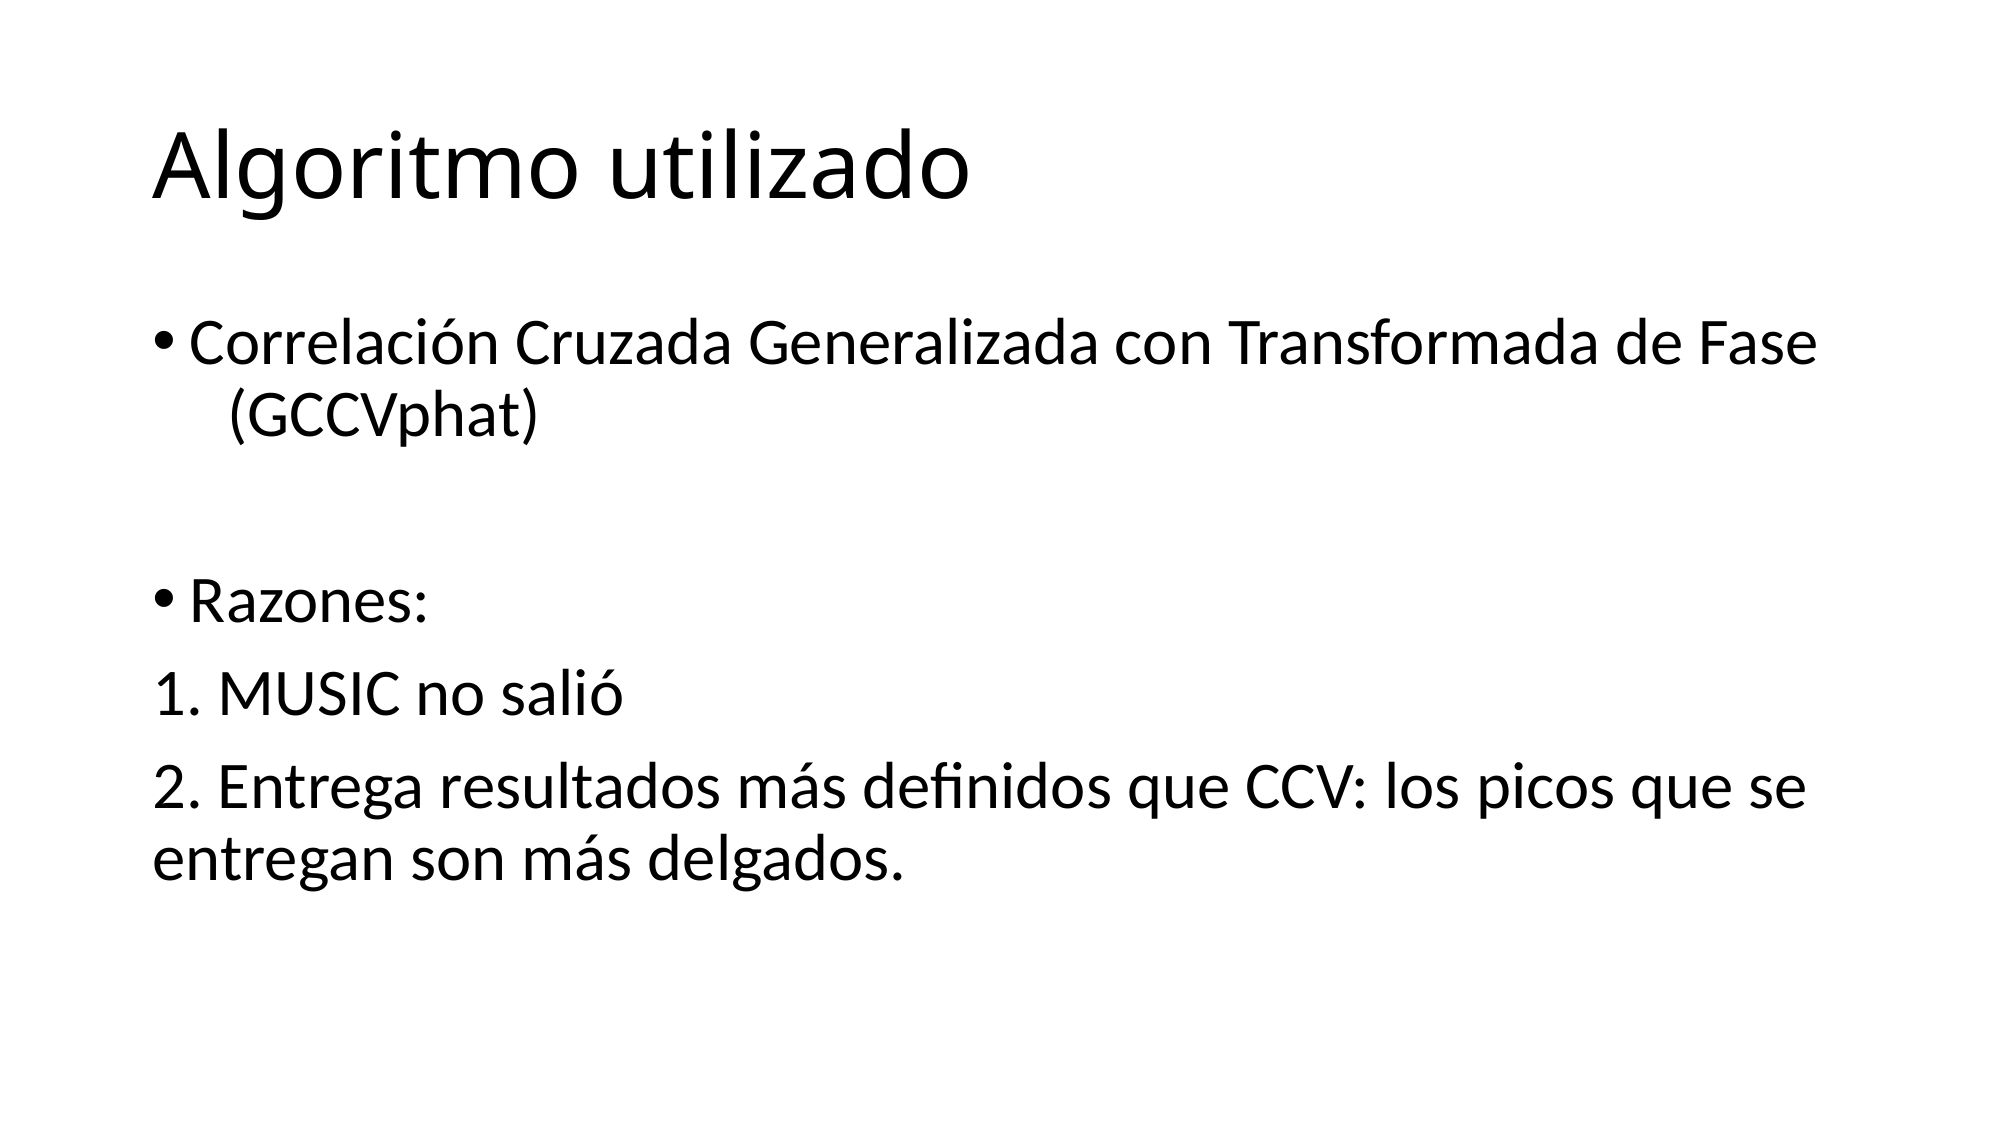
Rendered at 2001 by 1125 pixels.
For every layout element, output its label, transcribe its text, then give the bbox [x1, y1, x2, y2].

title Algoritmo utilizado [137, 59, 1863, 278]
list Correlación Cruzada Generalizada con Transformada de Fase (GCCVphat) Razones: 1. MUSIC no salió 2. Entrega resultados más definidos que CCV: los picos que se entregan son más delgados. [137, 299, 1863, 1014]
